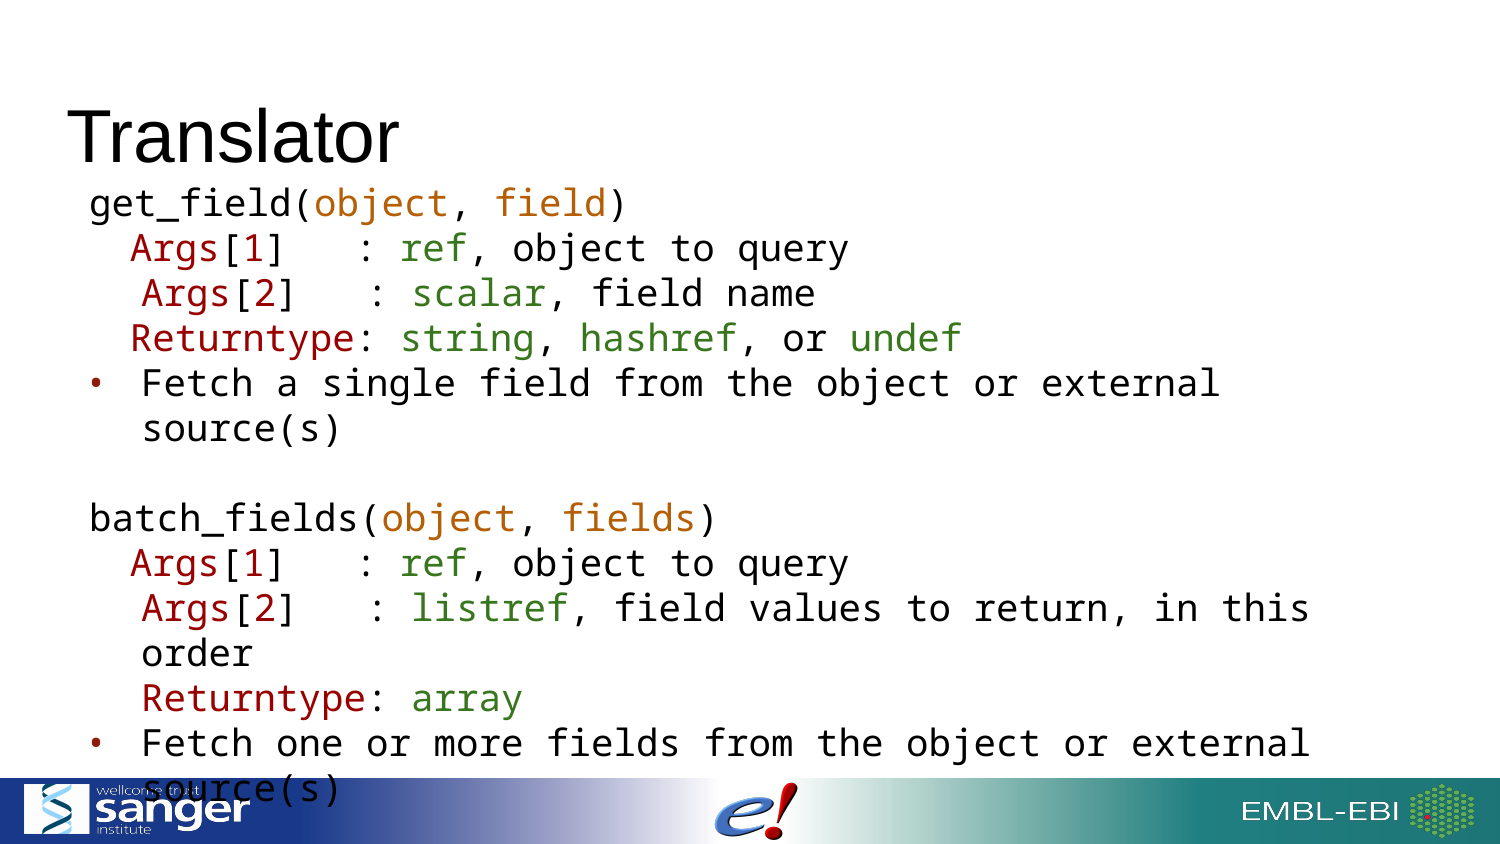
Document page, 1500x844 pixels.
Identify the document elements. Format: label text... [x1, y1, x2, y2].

list get_field(object, field) Args[1] : ref, object to query Args[2] : scalar, field name Returntype: string, hashref, or undef Fetch a single field from the object or external source(s) batch_fields(object, fields) Args[1] : ref, object to query Args[2] : listref, field values to return, in this order Returntype: array Fetch one or more fields from the object or external source(s) [51, 164, 1449, 755]
title Translator [51, 72, 1449, 164]
picture [0, 778, 1500, 844]
